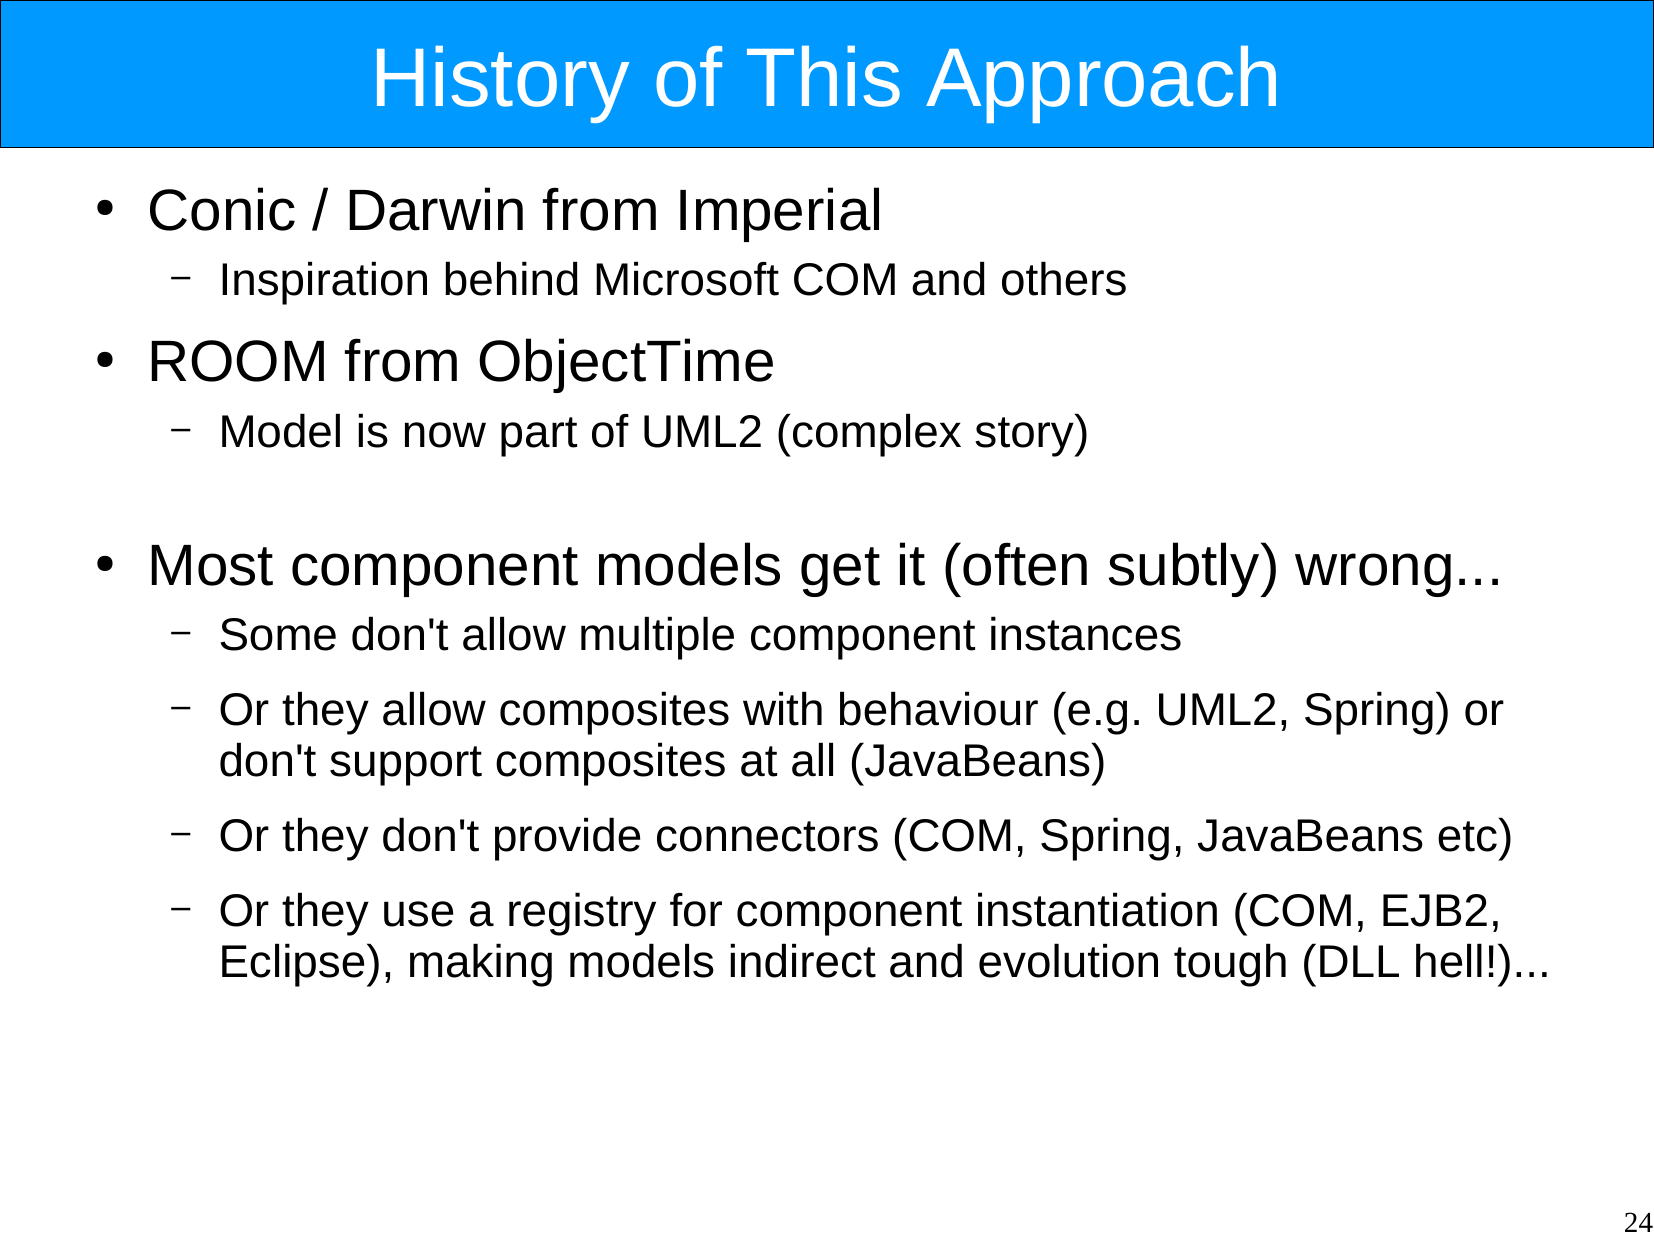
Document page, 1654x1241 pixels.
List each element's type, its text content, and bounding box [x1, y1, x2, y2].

list Conic / Darwin from Imperial Inspiration behind Microsoft COM and others ROOM from ObjectTime Model is now part of UML2 (complex story) Most component models get it (often subtly) wrong... Some don't allow multiple component instances Or they allow composites with behaviour (e.g. UML2, Spring) or don't support composites at all (JavaBeans) Or they don't provide connectors (COM, Spring, JavaBeans etc) Or they use a registry for component instantiation (COM, EJB2, Eclipse), making models indirect and evolution tough (DLL hell!)... [76, 177, 1565, 1196]
title History of This Approach [82, 13, 1571, 142]
